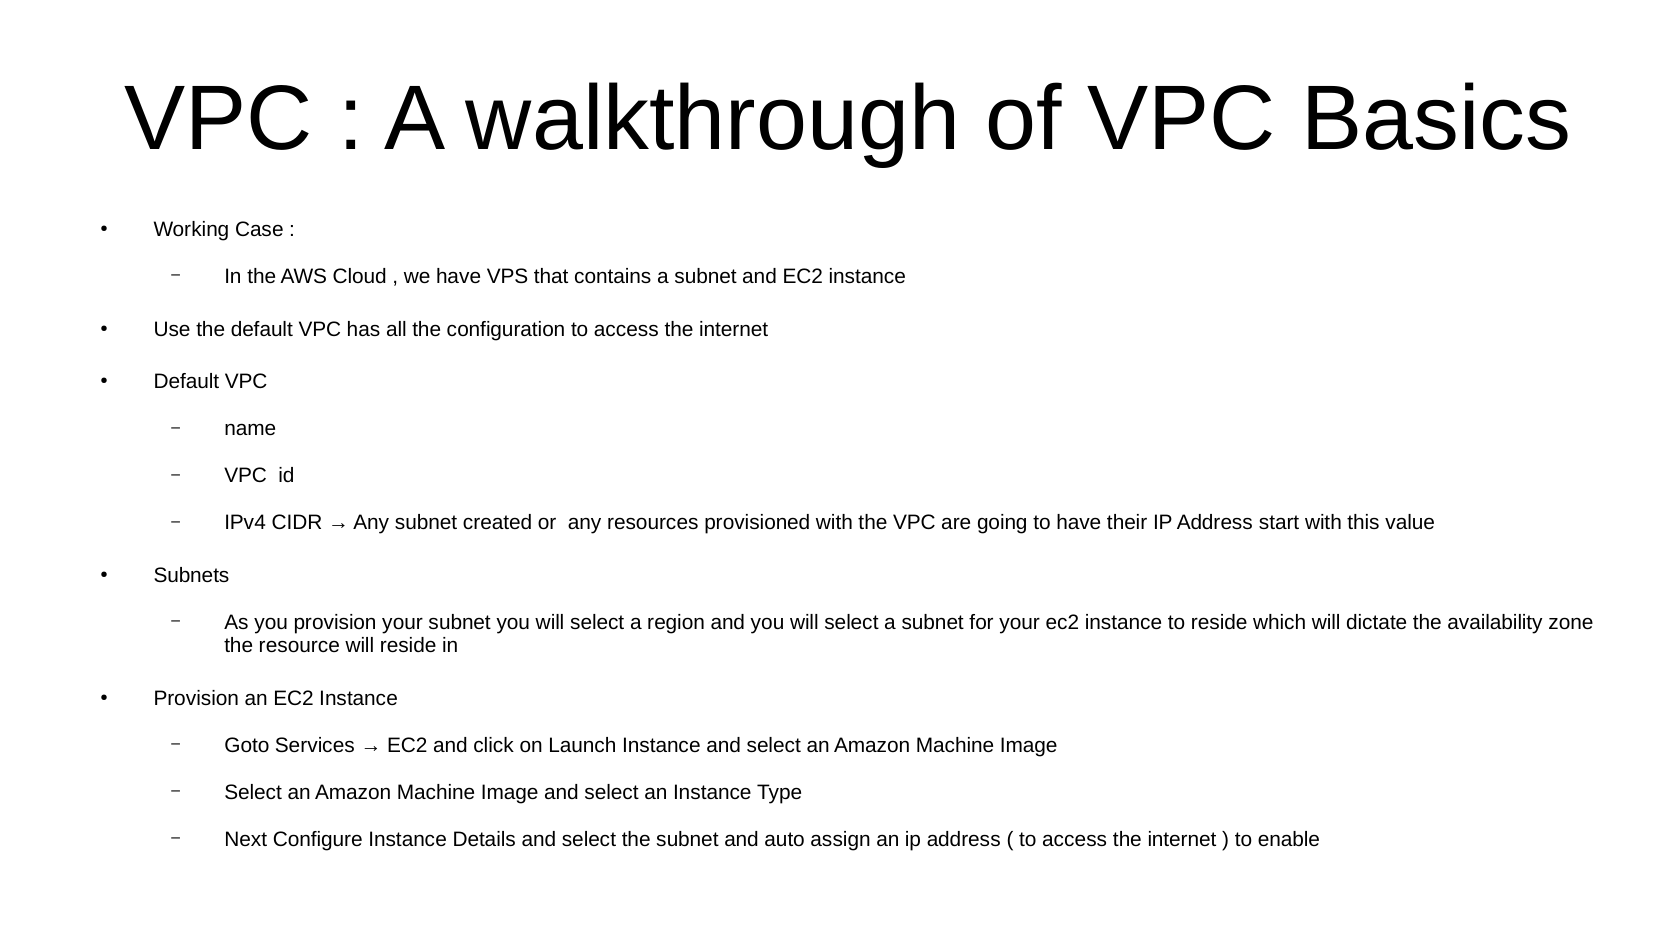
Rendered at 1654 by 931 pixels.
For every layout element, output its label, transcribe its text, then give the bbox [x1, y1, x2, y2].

title VPC : A walkthrough of VPC Basics [105, 39, 1594, 196]
list Working Case : In the AWS Cloud , we have VPS that contains a subnet and EC2 instance Use the default VPC has all the configuration to access the internet Default VPC name VPC id IPv4 CIDR → Any subnet created or any resources provisioned with the VPC are going to have their IP Address start with this value Subnets As you provision your subnet you will select a region and you will select a subnet for your ec2 instance to reside which will dictate the availability zone the resource will reside in Provision an EC2 Instance Goto Services → EC2 and click on Launch Instance and select an Amazon Machine Image Select an Amazon Machine Image and select an Instance Type Next Configure Instance Details and select the subnet and auto assign an ip address ( to access the internet ) to enable [82, 217, 1621, 901]
